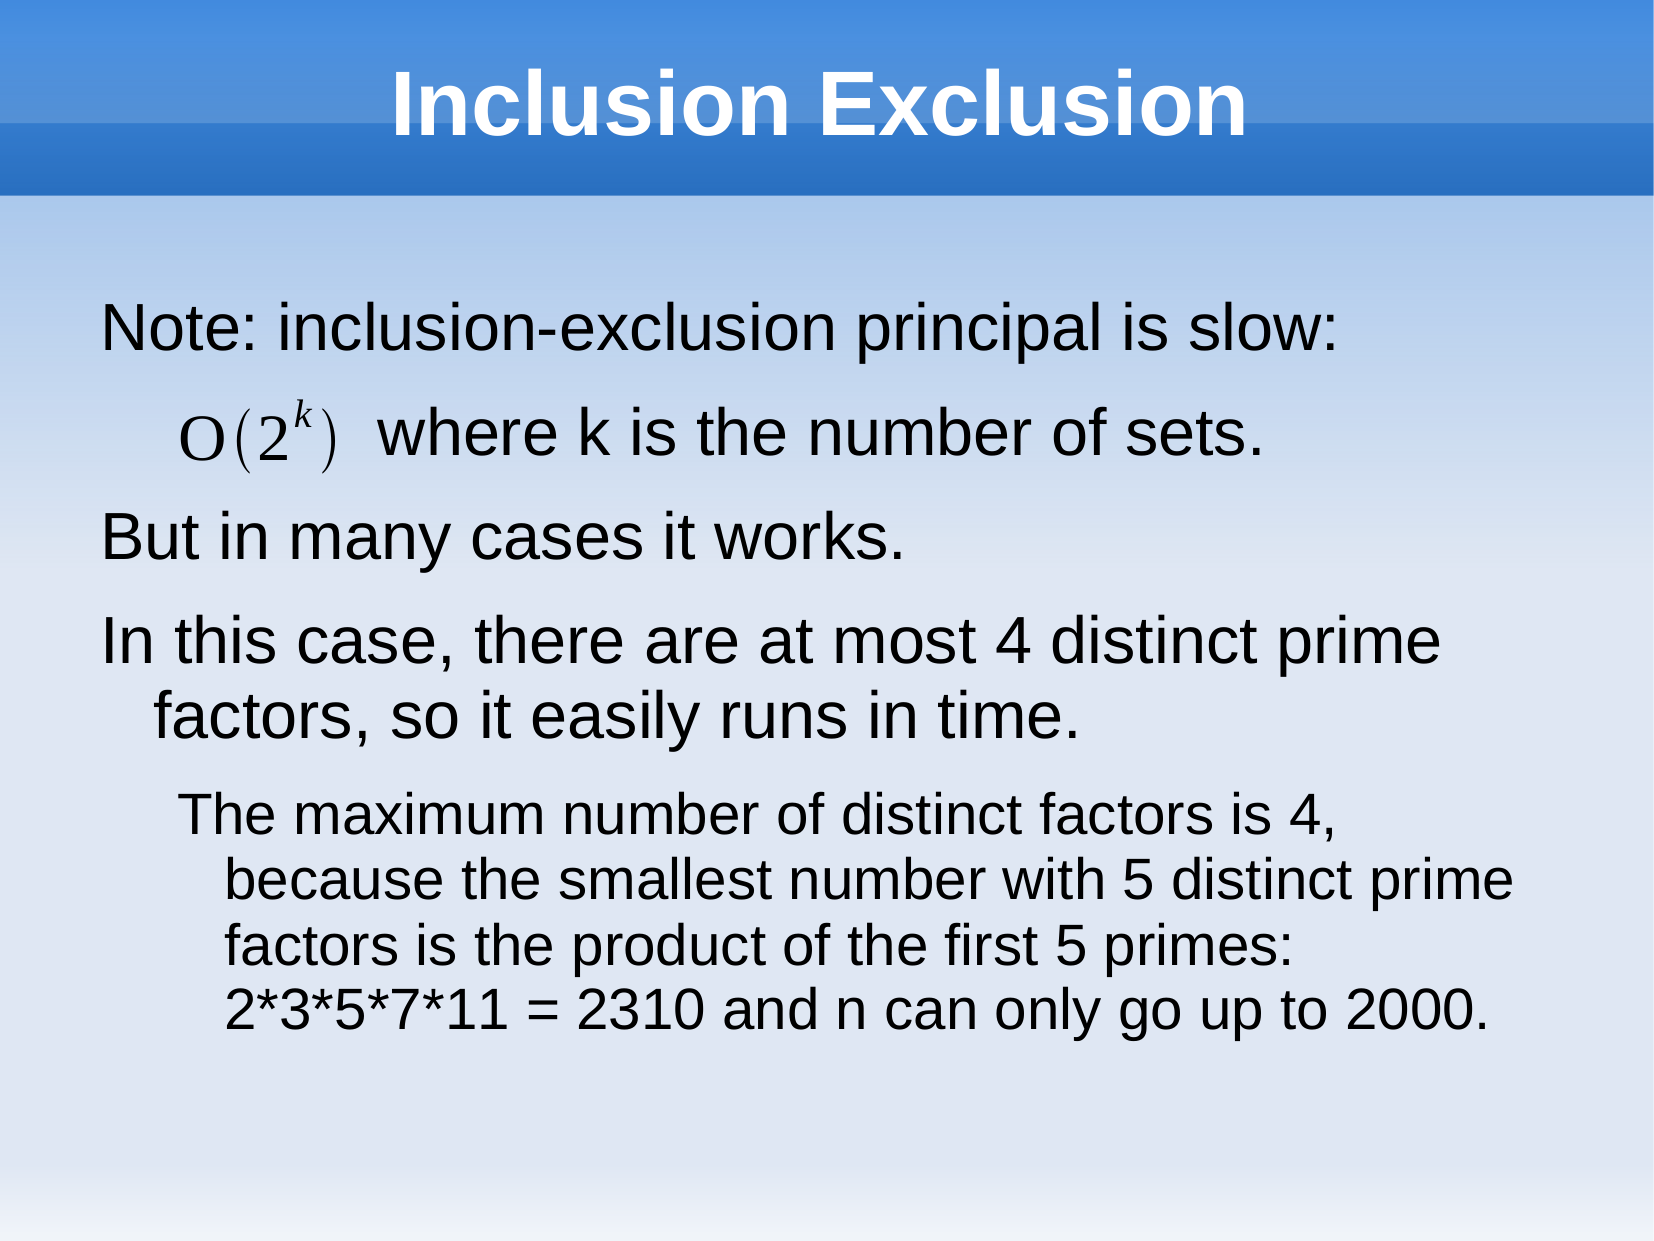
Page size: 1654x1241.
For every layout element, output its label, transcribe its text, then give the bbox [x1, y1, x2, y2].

list Note: inclusion-exclusion principal is slow: where k is the number of sets. But in many cases it works. In this case, there are at most 4 distinct prime factors, so it easily runs in time. The maximum number of distinct factors is 4, because the smallest number with 5 distinct prime factors is the product of the first 5 primes: 2*3*5*7*11 = 2310 and n can only go up to 2000. [82, 290, 1571, 1114]
picture [0, 0, 1654, 1241]
chart [171, 390, 346, 480]
title Inclusion Exclusion [76, 0, 1565, 208]
